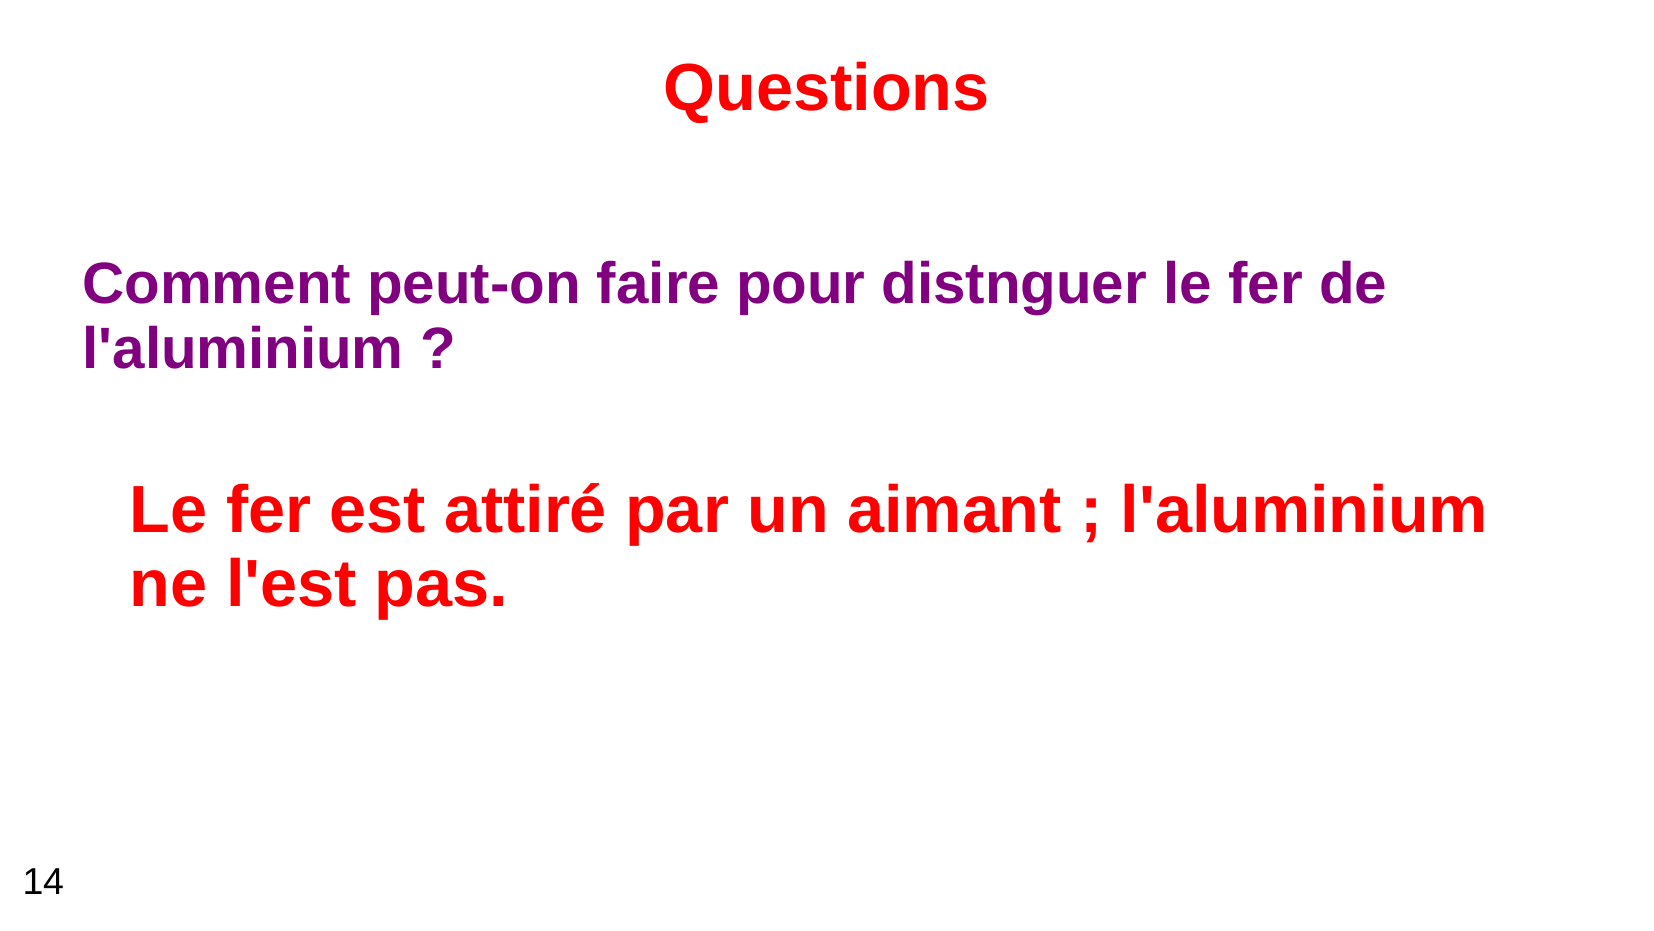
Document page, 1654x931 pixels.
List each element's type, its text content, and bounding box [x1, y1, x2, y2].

list Le fer est attiré par un aimant ; l'aluminium ne l'est pas. [59, 471, 1548, 644]
title Comment peut-on faire pour distnguer le fer de l'aluminium ? [82, 237, 1571, 394]
text_box <number> [7, 853, 637, 924]
title Questions [82, 37, 1571, 138]
